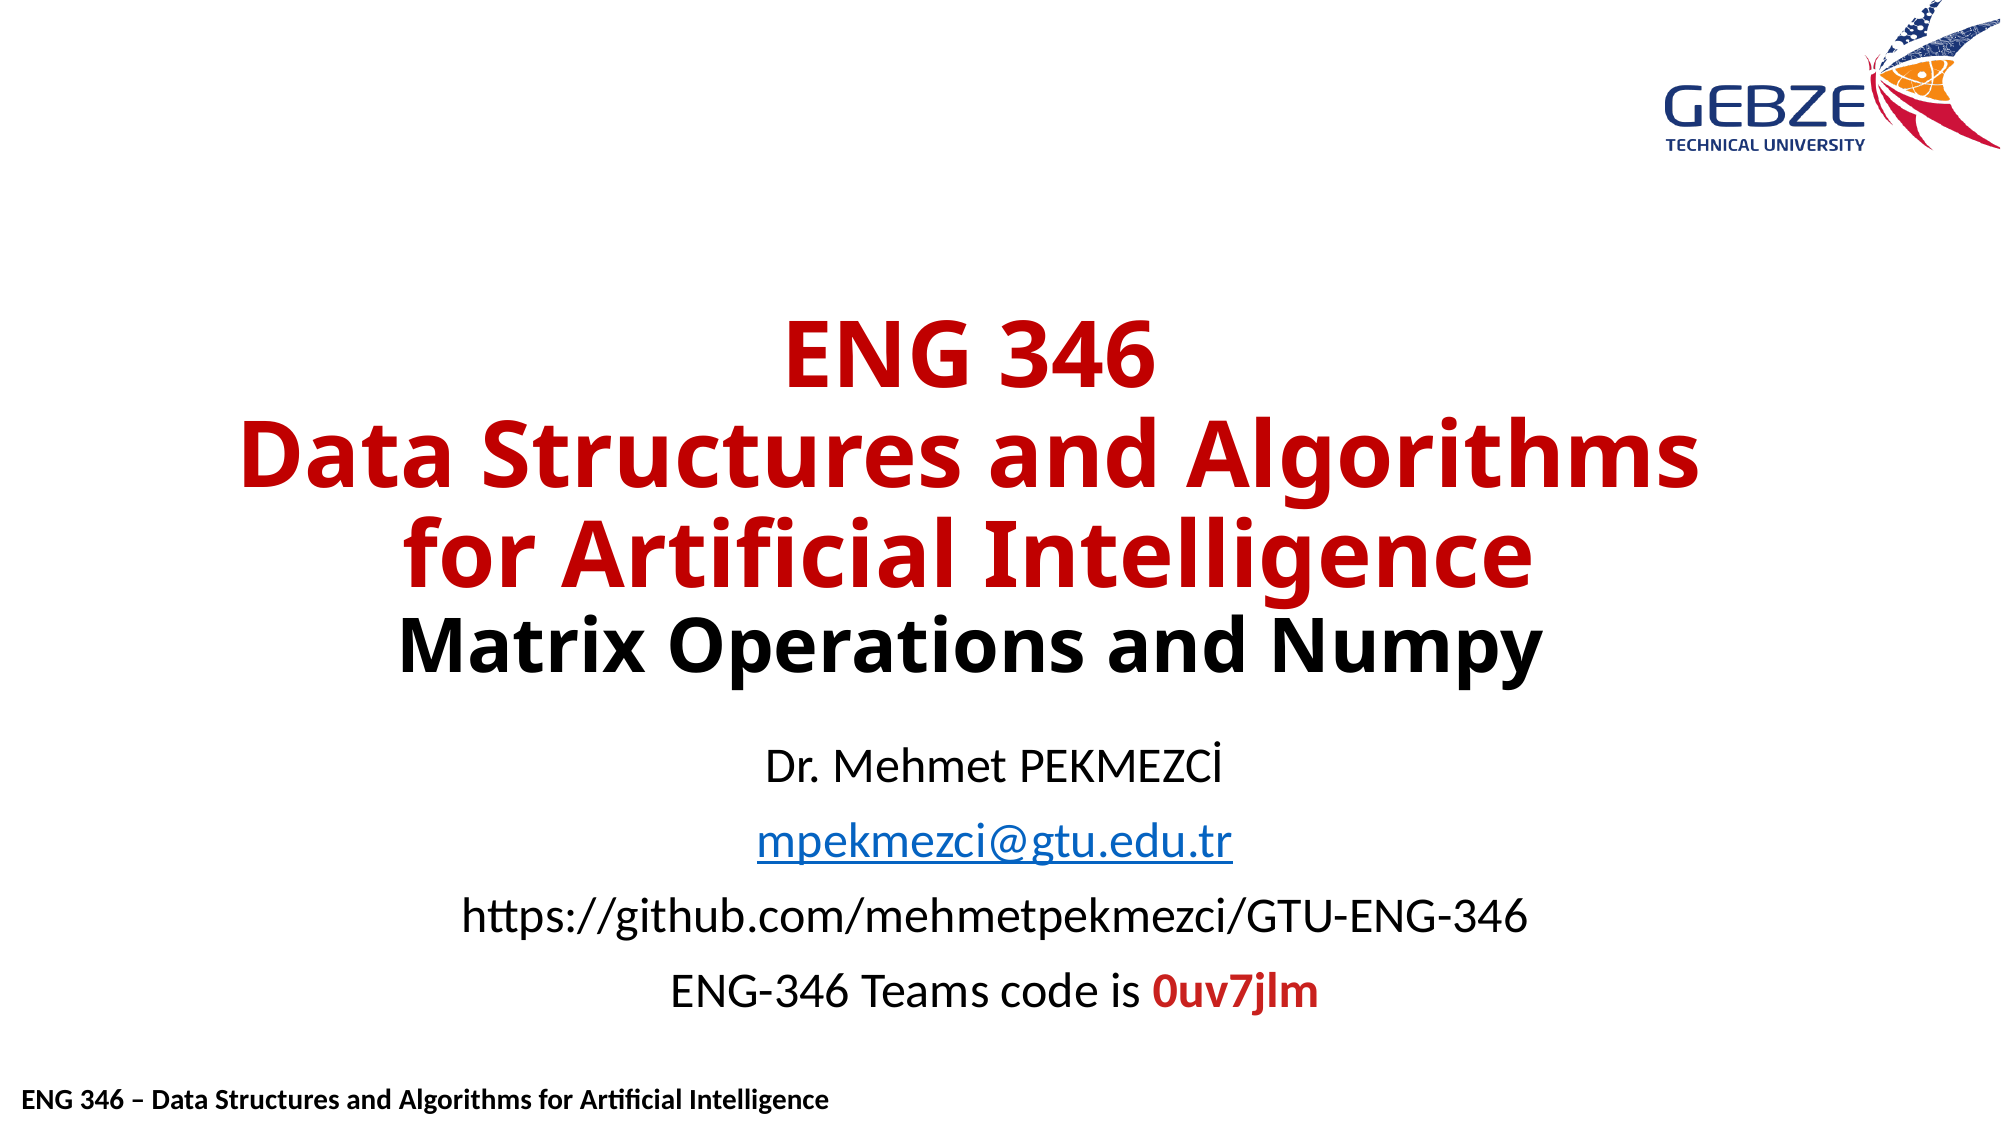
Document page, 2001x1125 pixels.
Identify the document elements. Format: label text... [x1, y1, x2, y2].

title ENG 346 Data Structures and Algorithms for Artificial Intelligence Matrix Operations and Numpy [219, 205, 1719, 697]
subtitle Dr. Mehmet PEKMEZCİ mpekmezci@gtu.edu.tr https://github.com/mehmetpekmezci/GTU-ENG-346 ENG-346 Teams code is 0uv7jlm [245, 731, 1745, 896]
picture [1665, 0, 2001, 151]
